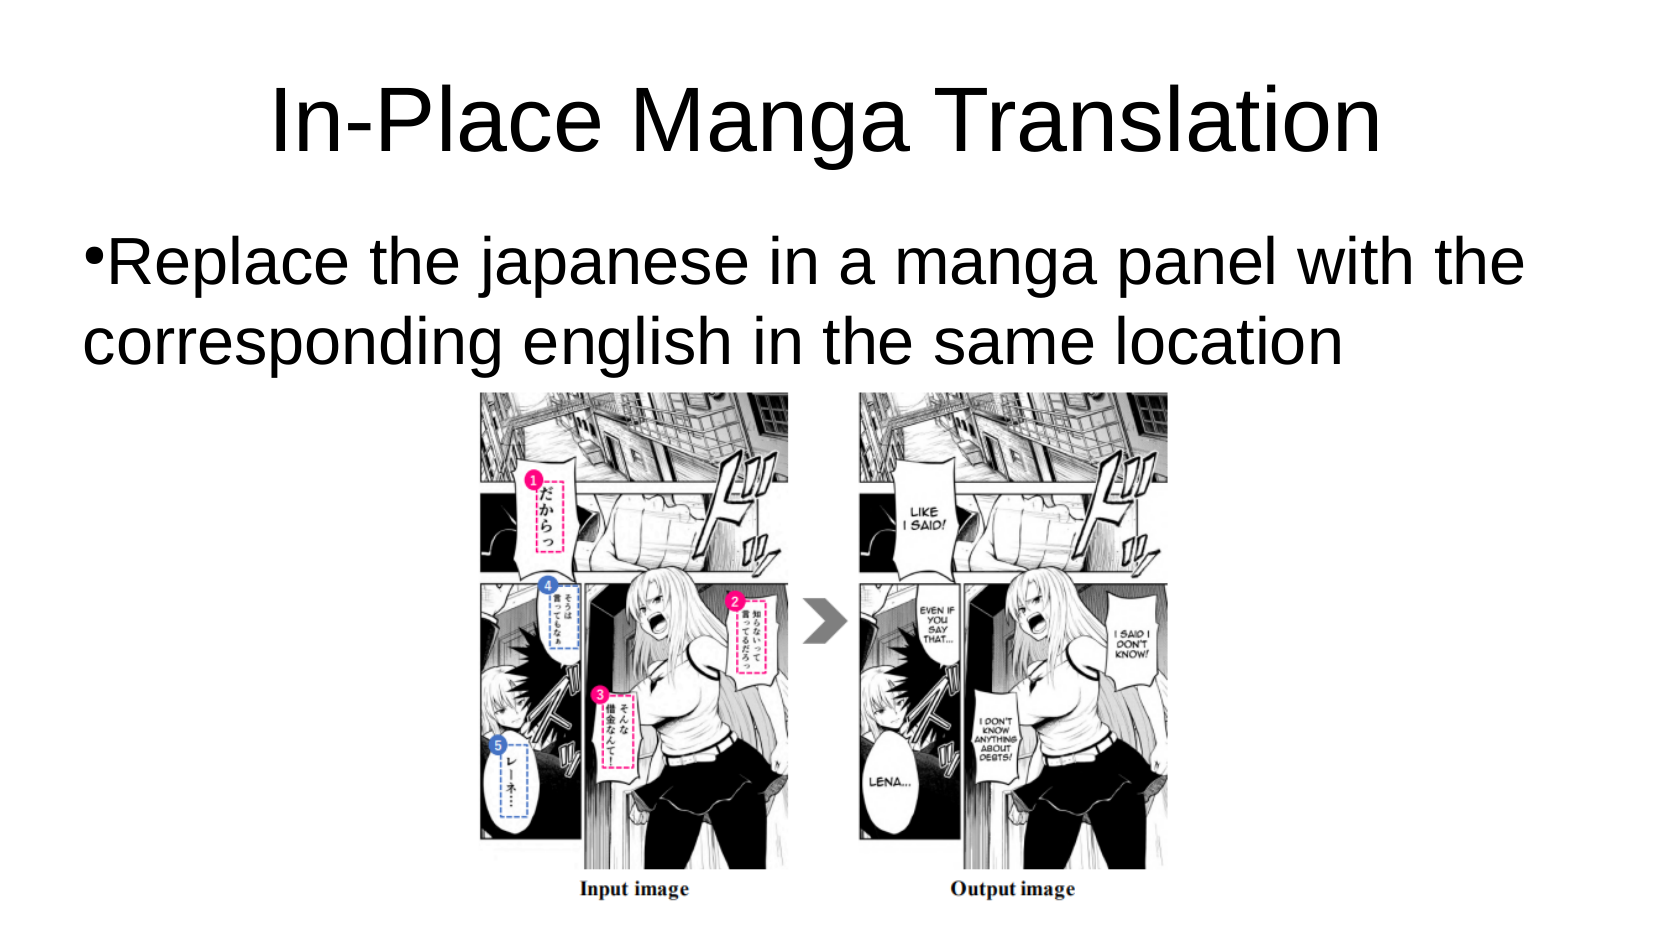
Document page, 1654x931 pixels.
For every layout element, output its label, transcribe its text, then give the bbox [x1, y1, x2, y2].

list Replace the japanese in a manga panel with the corresponding english in the same location [82, 217, 1571, 431]
title In-Place Manga Translation [82, 37, 1571, 193]
picture [468, 379, 1185, 909]
